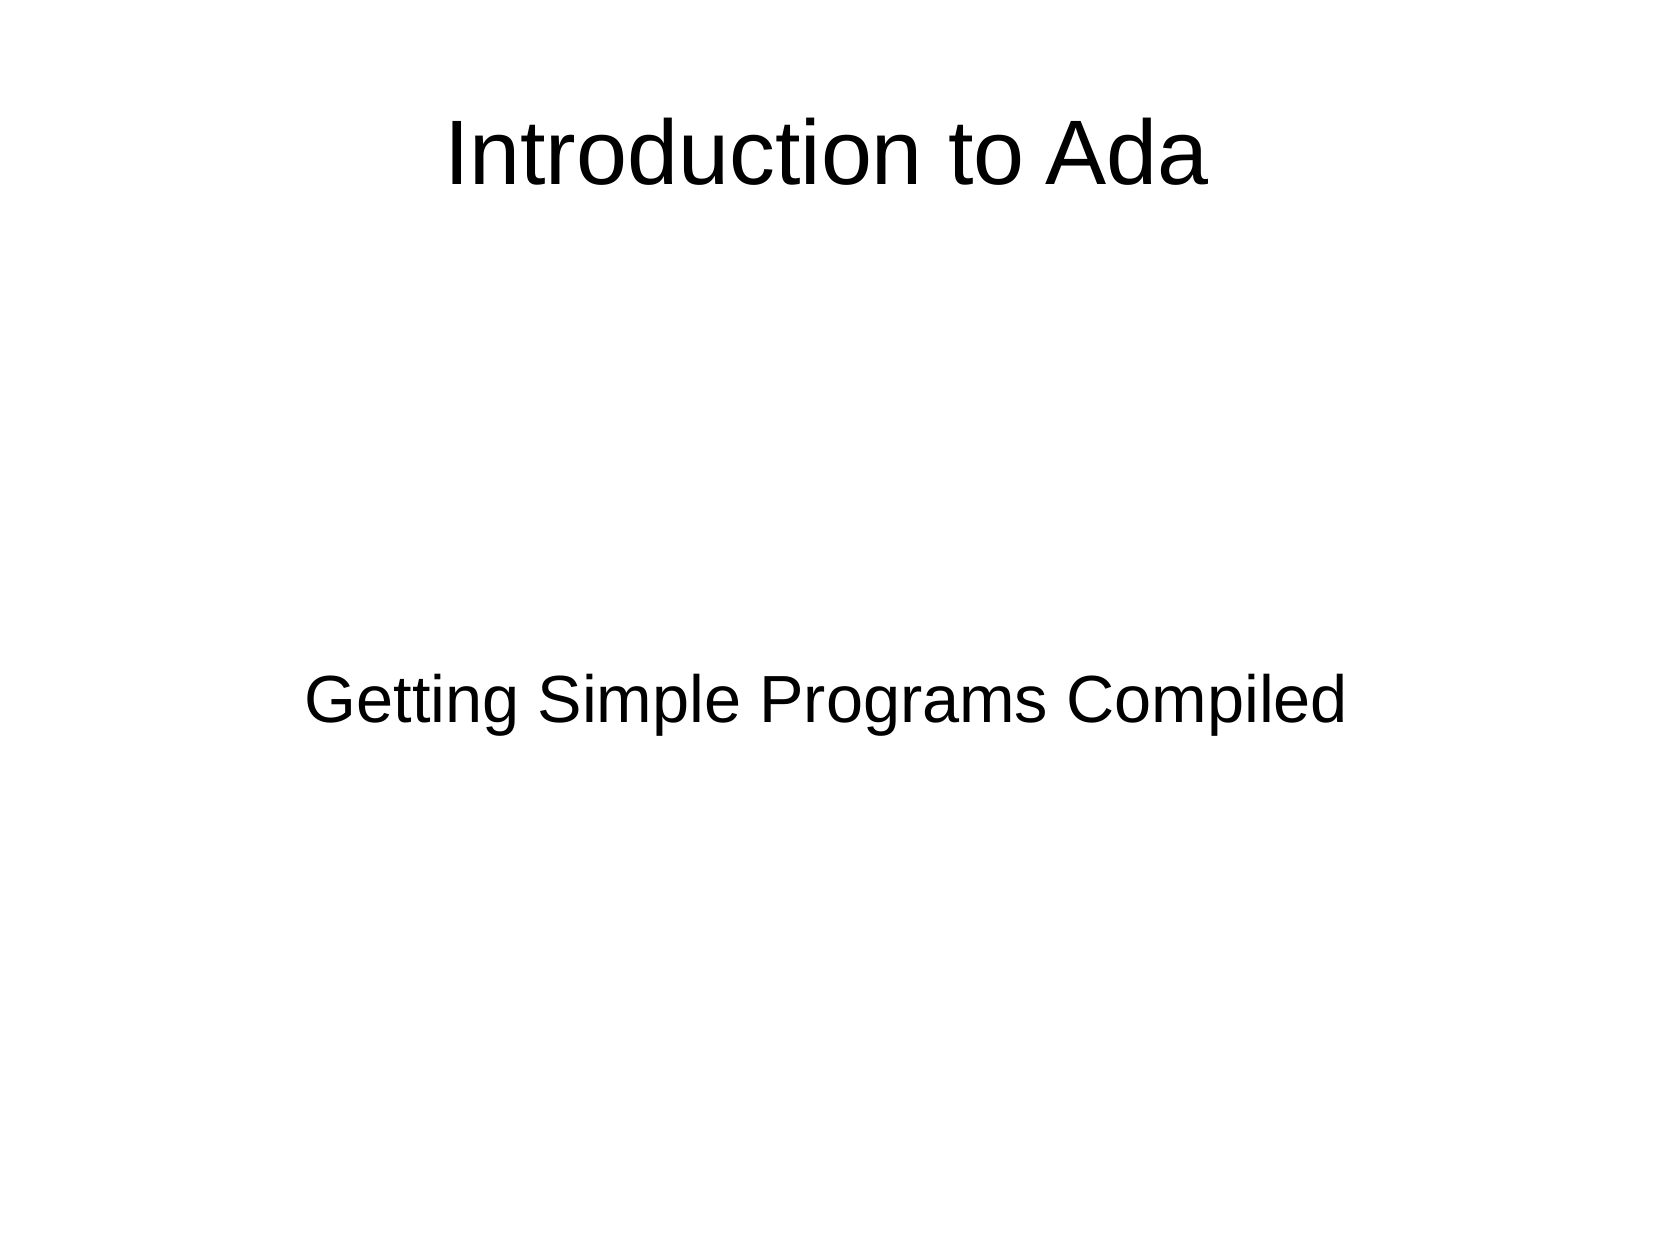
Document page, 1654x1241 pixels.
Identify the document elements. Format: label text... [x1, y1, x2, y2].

subtitle Getting Simple Programs Compiled [82, 290, 1571, 1109]
title Introduction to Ada [82, 49, 1571, 257]
